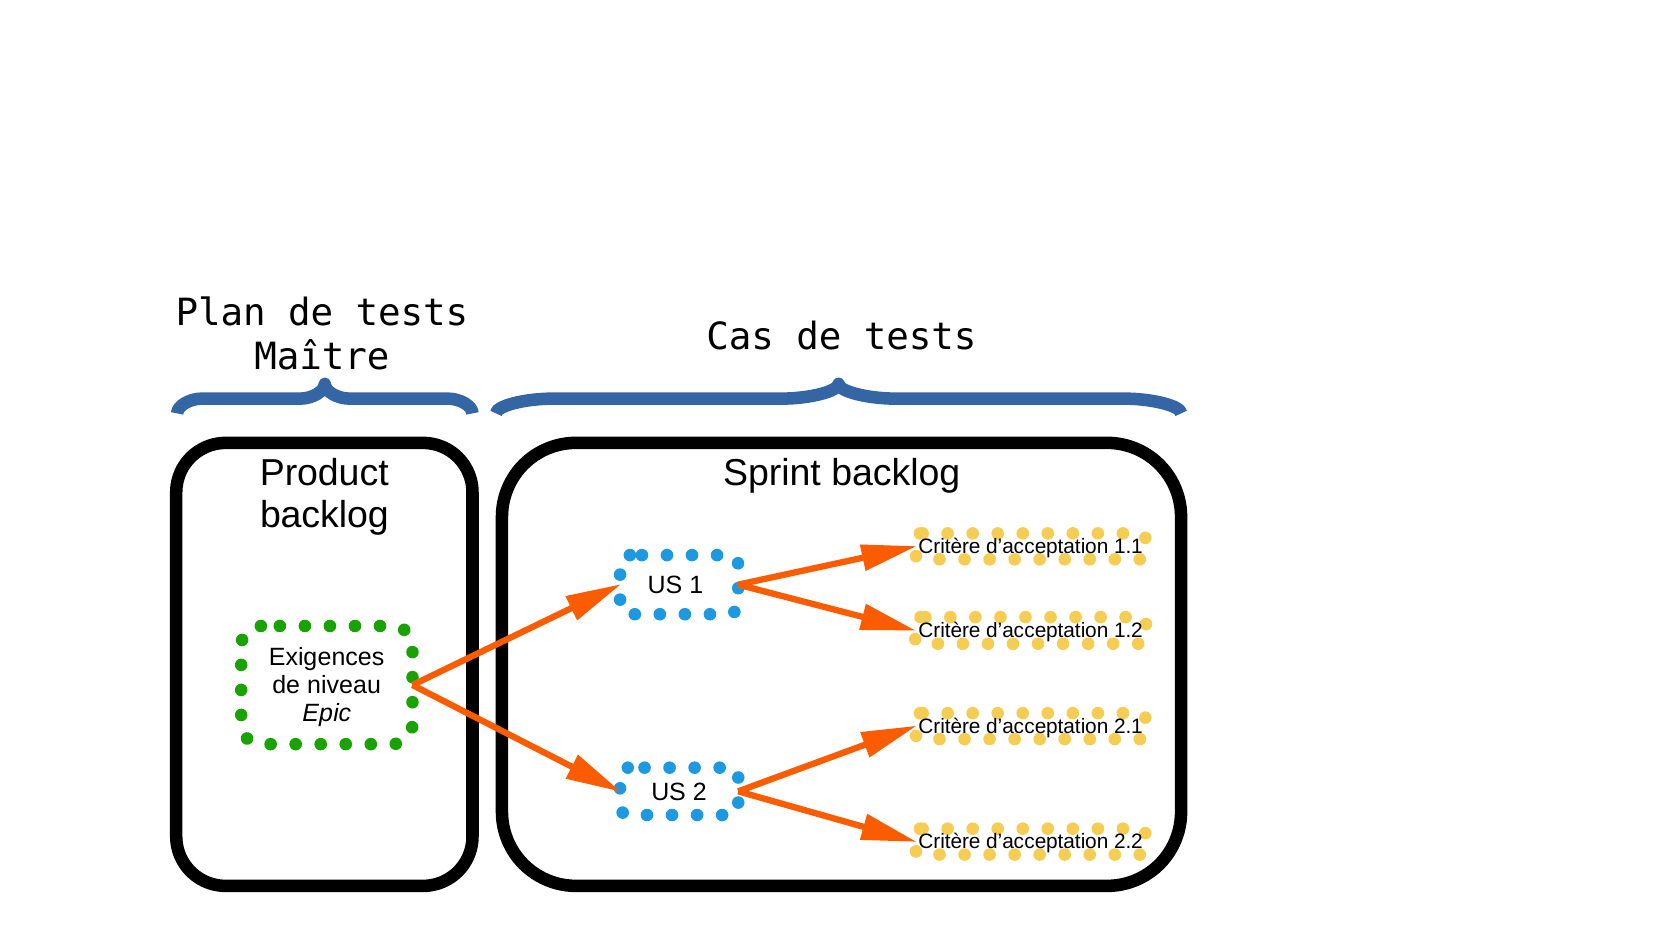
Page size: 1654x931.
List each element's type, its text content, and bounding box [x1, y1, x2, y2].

text_box Critère d’acceptation 1.1 [915, 533, 1146, 560]
text_box Cas de tests [679, 307, 1004, 378]
text_box Critère d’acceptation 1.2 [915, 617, 1147, 644]
text_box Exigences de niveau Epic [241, 625, 413, 745]
text_box Critère d’acceptation 2.2 [915, 828, 1146, 855]
text_box Product backlog [176, 444, 473, 543]
text_box Plan de tests Maître [159, 283, 485, 429]
text_box Critère d’acceptation 2.1 [915, 713, 1146, 740]
text_box Sprint backlog [502, 444, 1182, 510]
text_box US 2 [620, 767, 739, 816]
text_box US 1 [620, 555, 739, 615]
